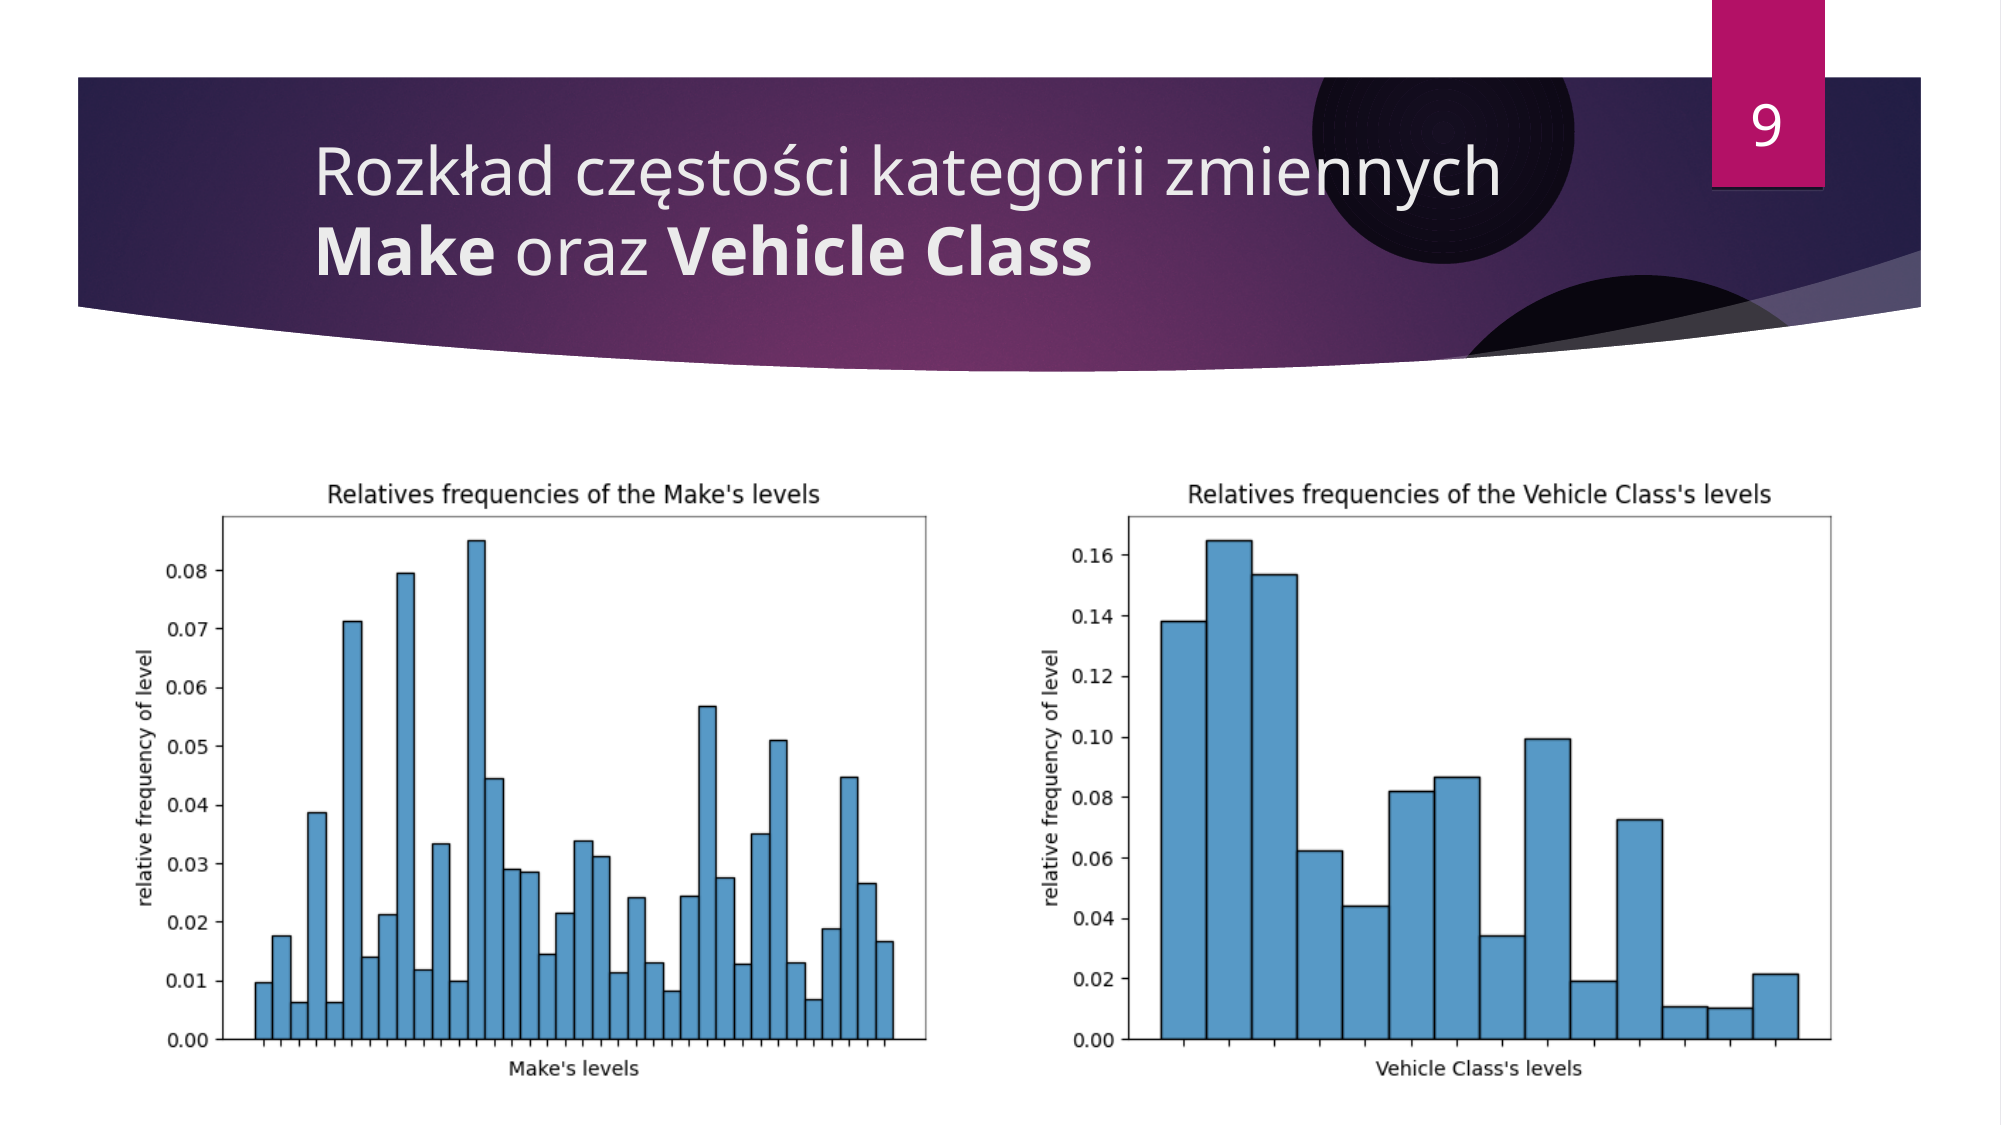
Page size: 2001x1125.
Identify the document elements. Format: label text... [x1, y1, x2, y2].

picture [109, 434, 1921, 1114]
title Rozkład częstości kategorii zmiennych Make oraz Vehicle Class [298, 119, 1657, 298]
text_box [1698, 48, 1836, 175]
